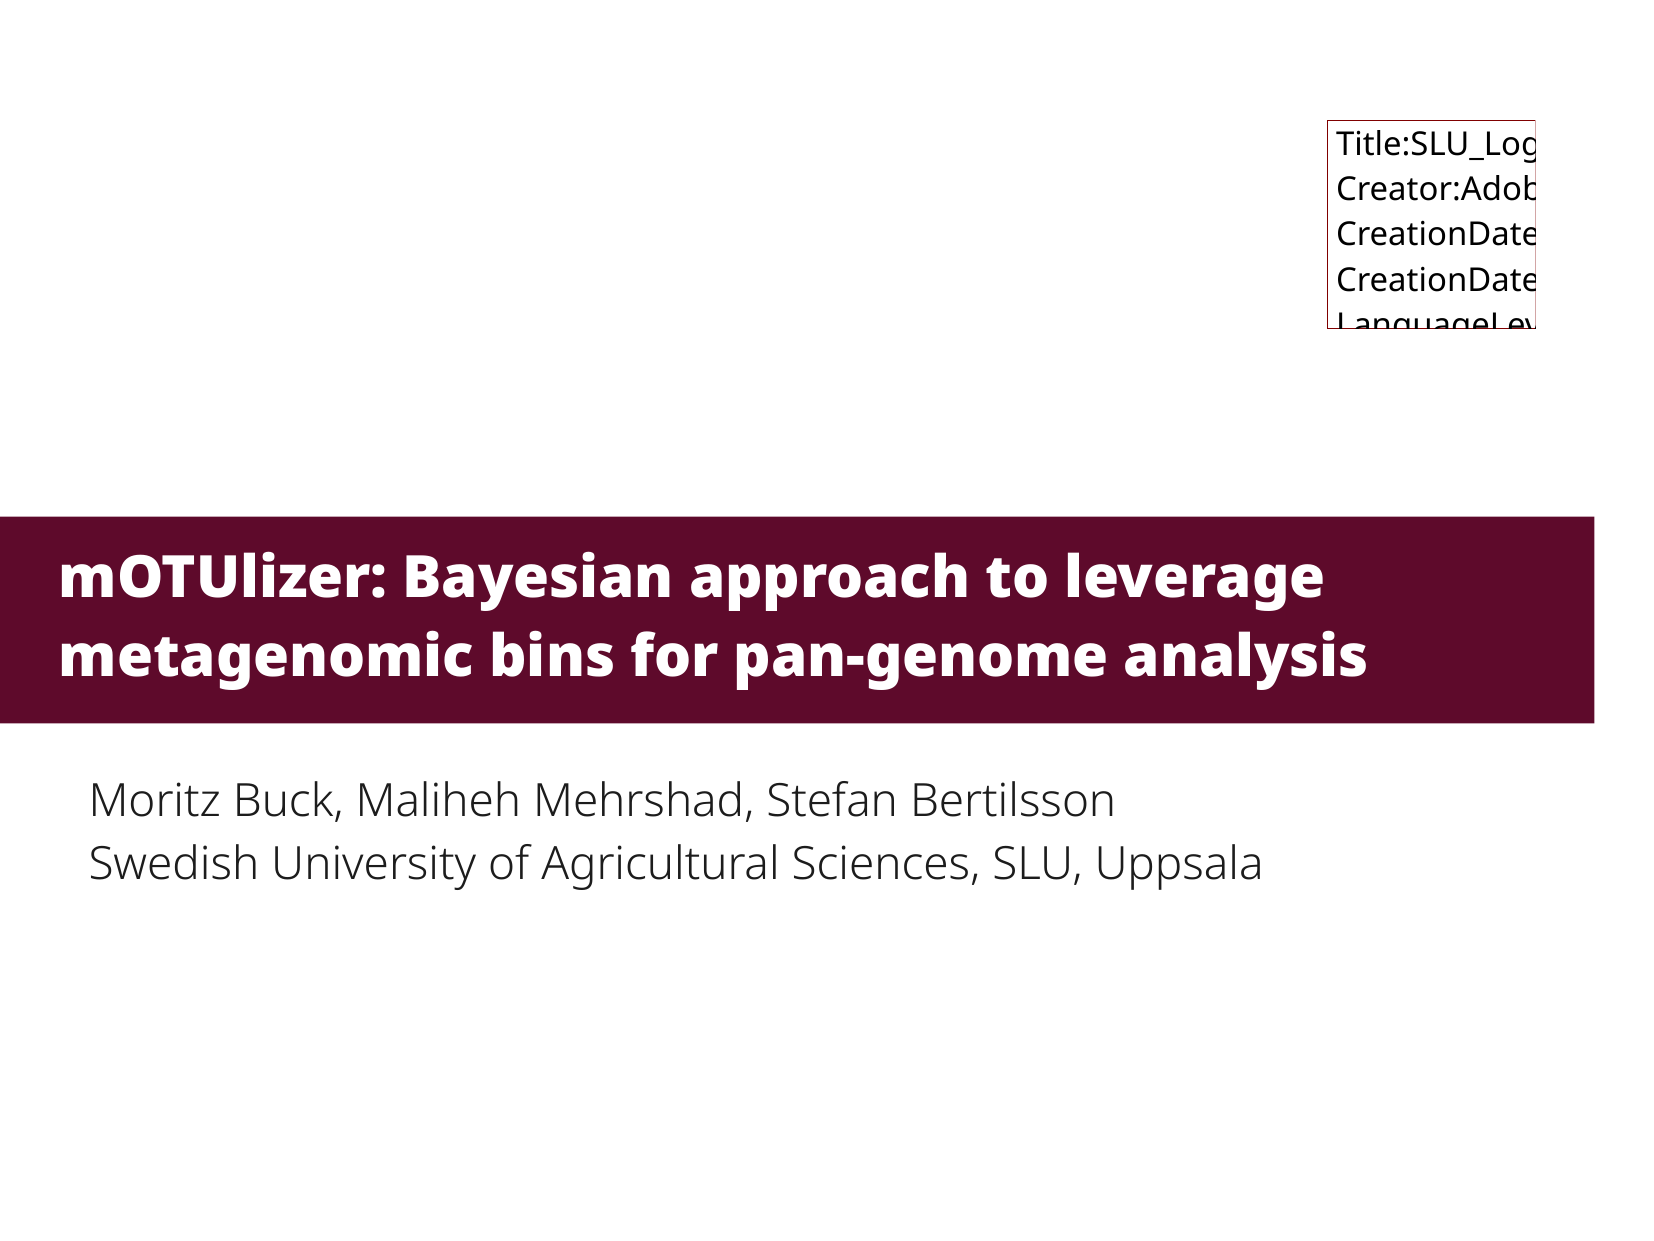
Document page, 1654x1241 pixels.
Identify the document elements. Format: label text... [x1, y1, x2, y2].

title mOTUlizer: Bayesian approach to leverage metagenomic bins for pan-genome analysis [59, 546, 1595, 694]
subtitle Moritz Buck, Maliheh Mehrshad, Stefan Bertilsson Swedish University of Agricultural Sciences, SLU, Uppsala [88, 767, 1595, 1182]
